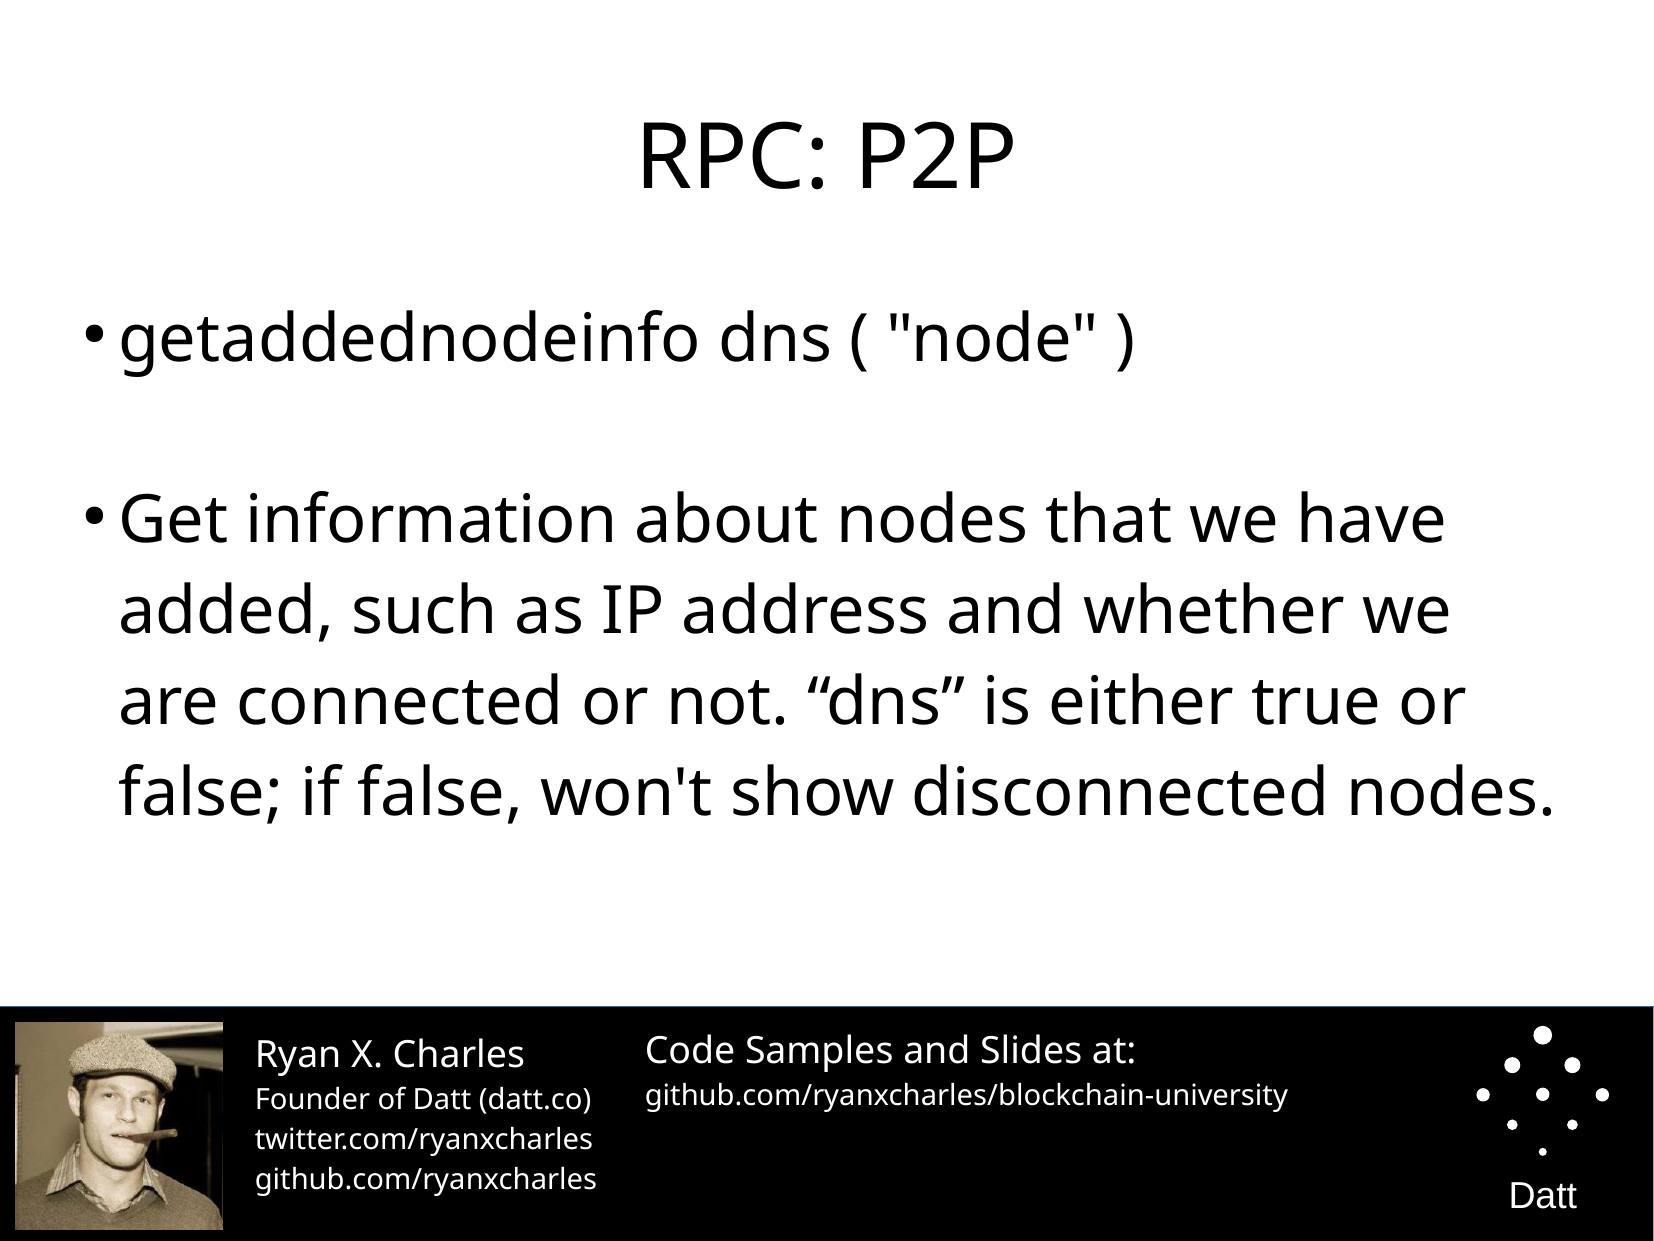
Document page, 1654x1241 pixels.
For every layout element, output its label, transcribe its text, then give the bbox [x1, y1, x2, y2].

text_box Code Samples and Slides at: github.com/ryanxcharles/blockchain-university [630, 1015, 1403, 1156]
title RPC: P2P [82, 49, 1571, 257]
subtitle getaddednodeinfo dns ( "node" ) Get information about nodes that we have added, such as IP address and whether we are connected or not. “dns” is either true or false; if false, won't show disconnected nodes. [82, 290, 1571, 1006]
picture [15, 1022, 223, 1231]
text_box Datt [1452, 1167, 1633, 1241]
text_box [0, 1006, 1654, 1241]
text_box Ryan X. Charles Founder of Datt (datt.co) twitter.com/ryanxcharles github.com/ryanxcharles [240, 1020, 976, 1241]
picture [1475, 1023, 1611, 1159]
